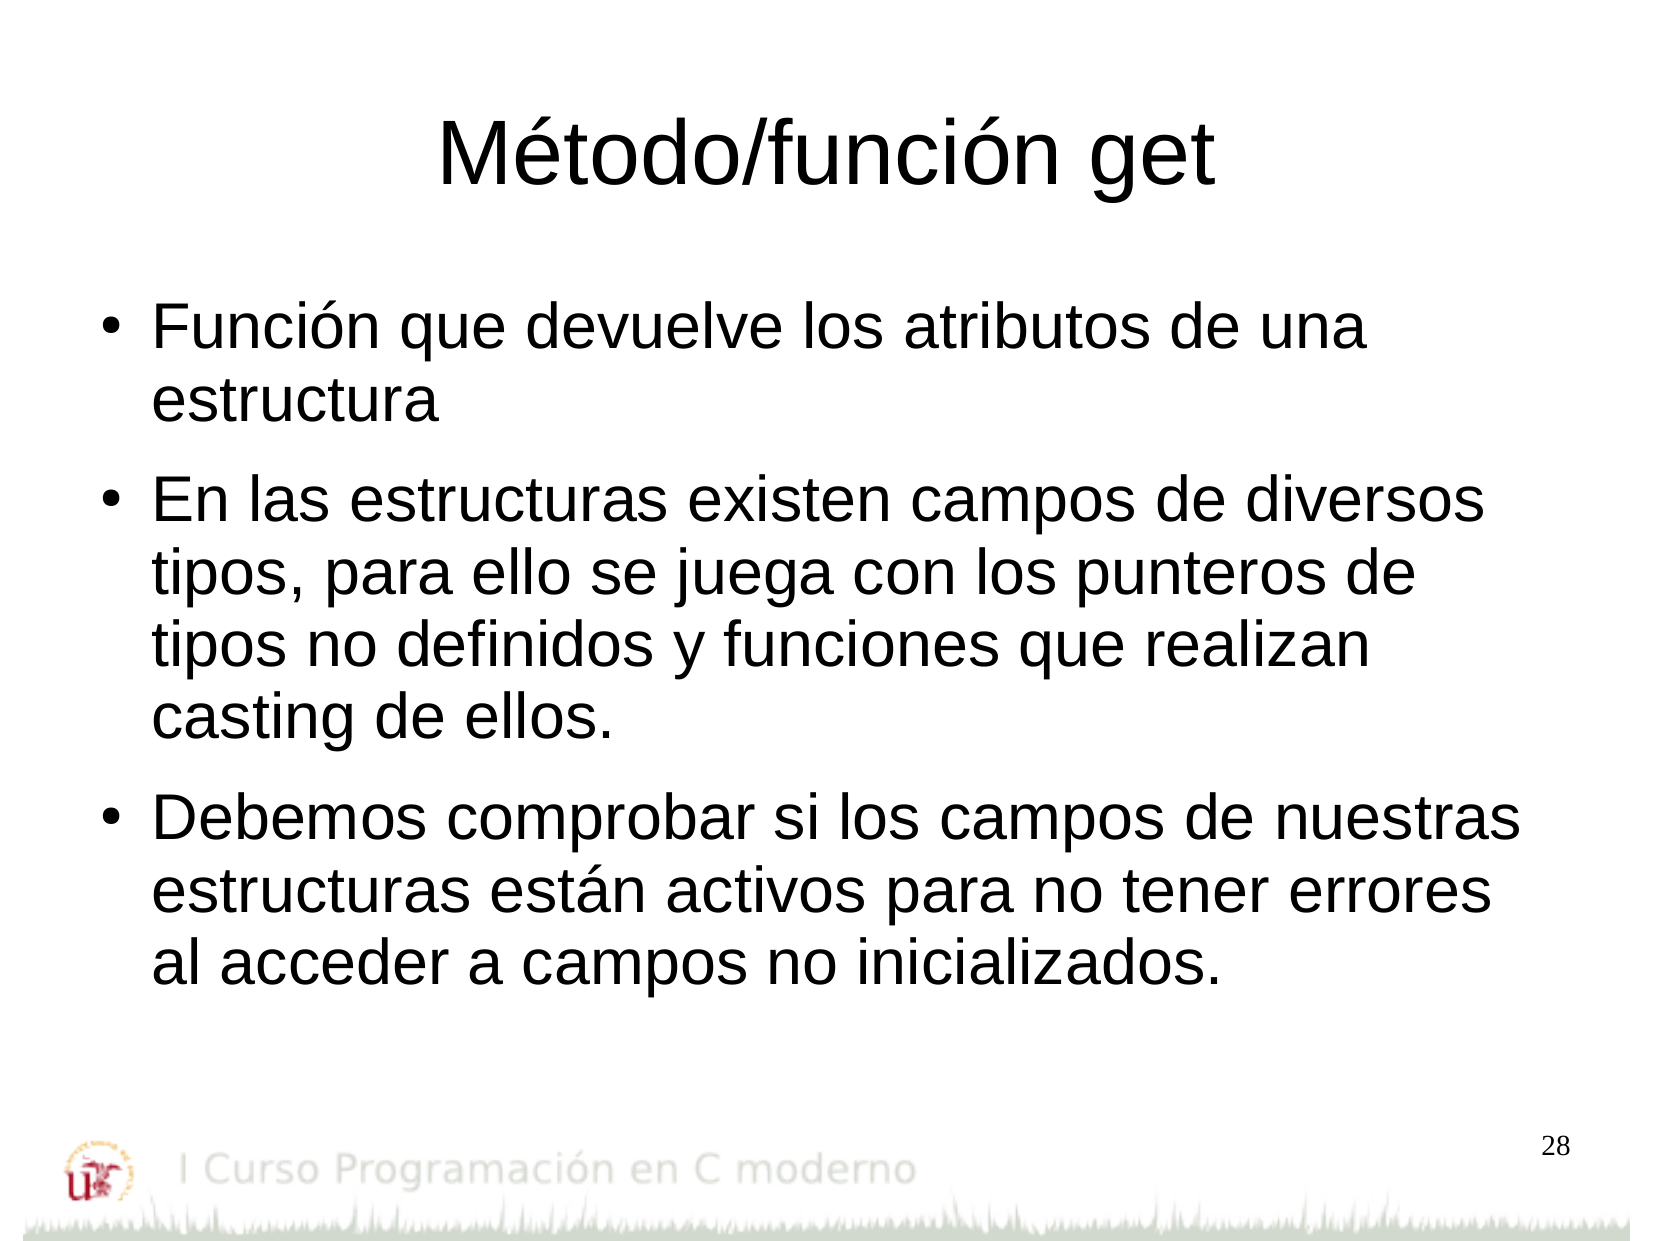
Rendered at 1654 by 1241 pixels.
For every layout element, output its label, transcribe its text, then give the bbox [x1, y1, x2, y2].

title Método/función get [82, 49, 1571, 257]
list Función que devuelve los atributos de una estructura En las estructuras existen campos de diversos tipos, para ello se juega con los punteros de tipos no definidos y funciones que realizan casting de ellos. Debemos comprobar si los campos de nuestras estructuras están activos para no tener errores al acceder a campos no inicializados. [82, 290, 1538, 1010]
picture [23, 1136, 1630, 1241]
